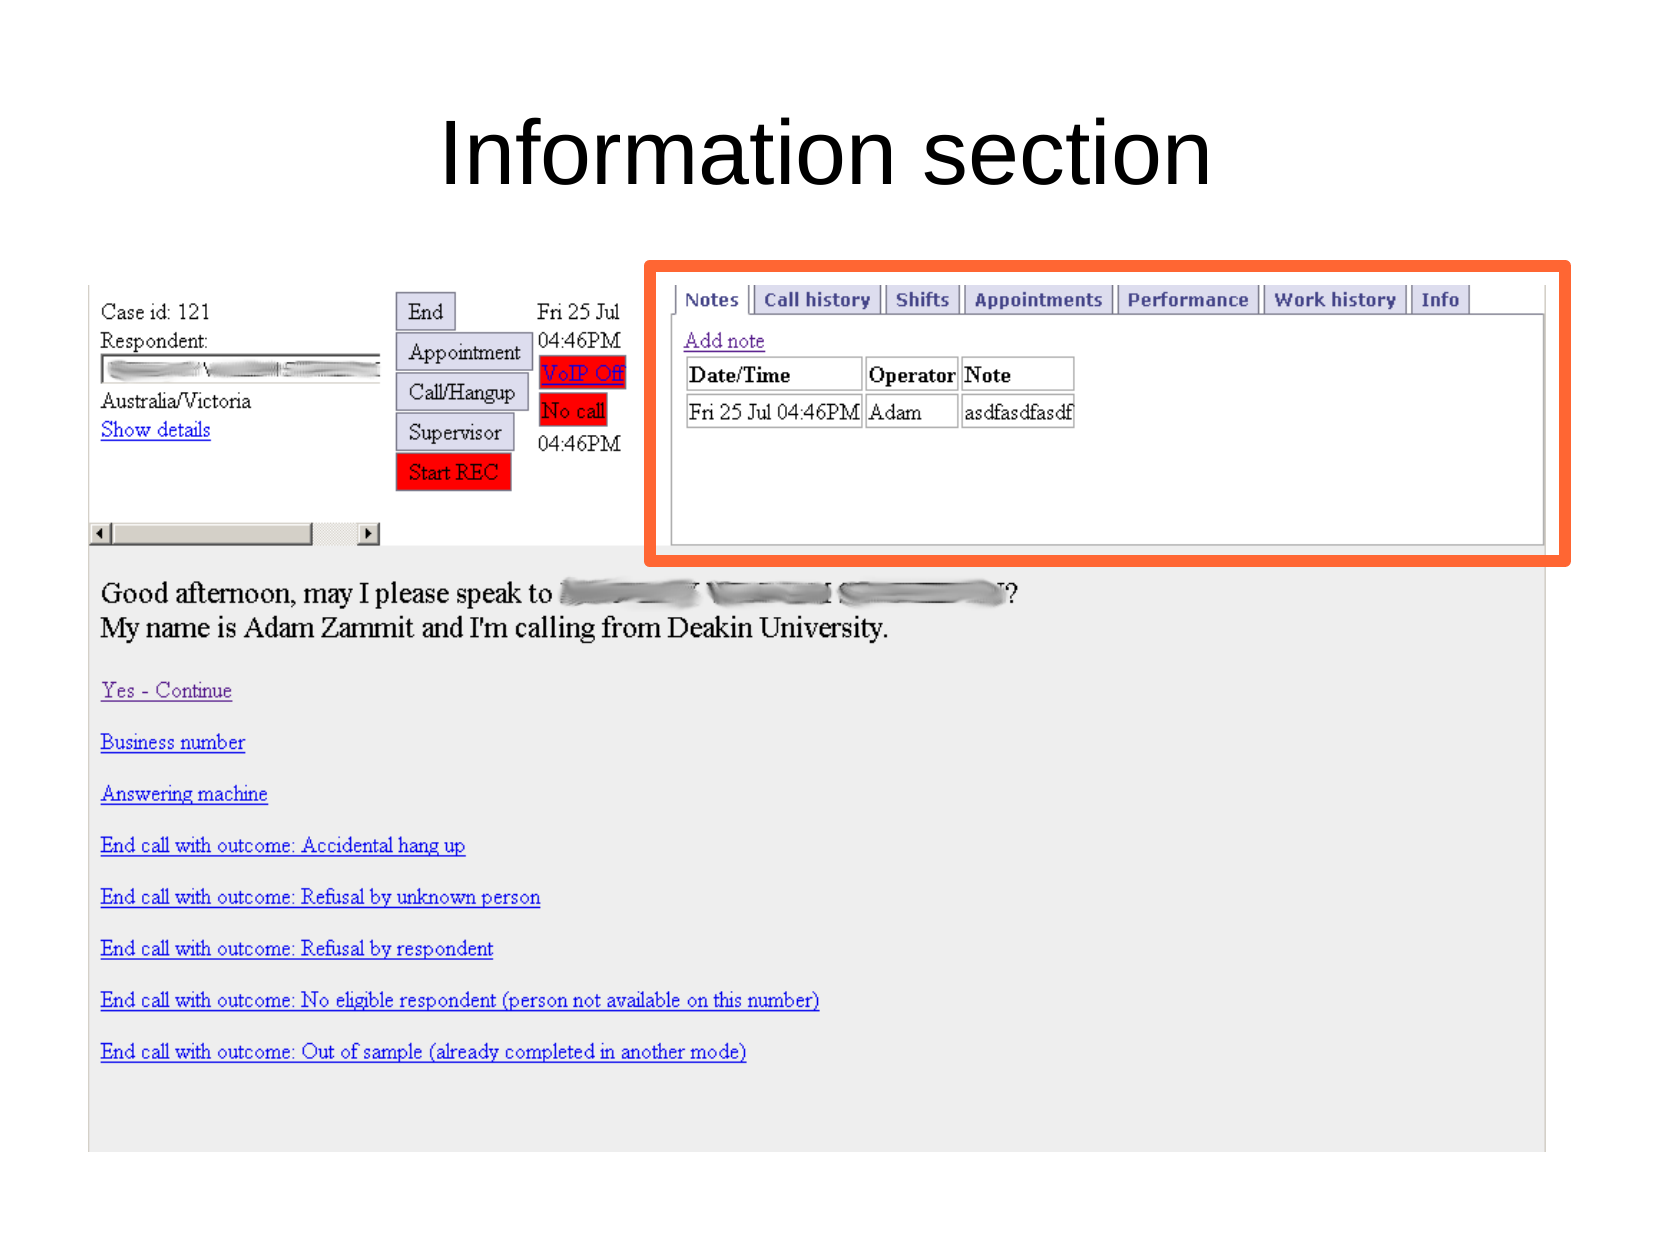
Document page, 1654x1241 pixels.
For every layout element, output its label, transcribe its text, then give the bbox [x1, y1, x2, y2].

picture [88, 285, 1546, 1152]
title Information section [82, 56, 1571, 250]
picture [656, 285, 1546, 555]
